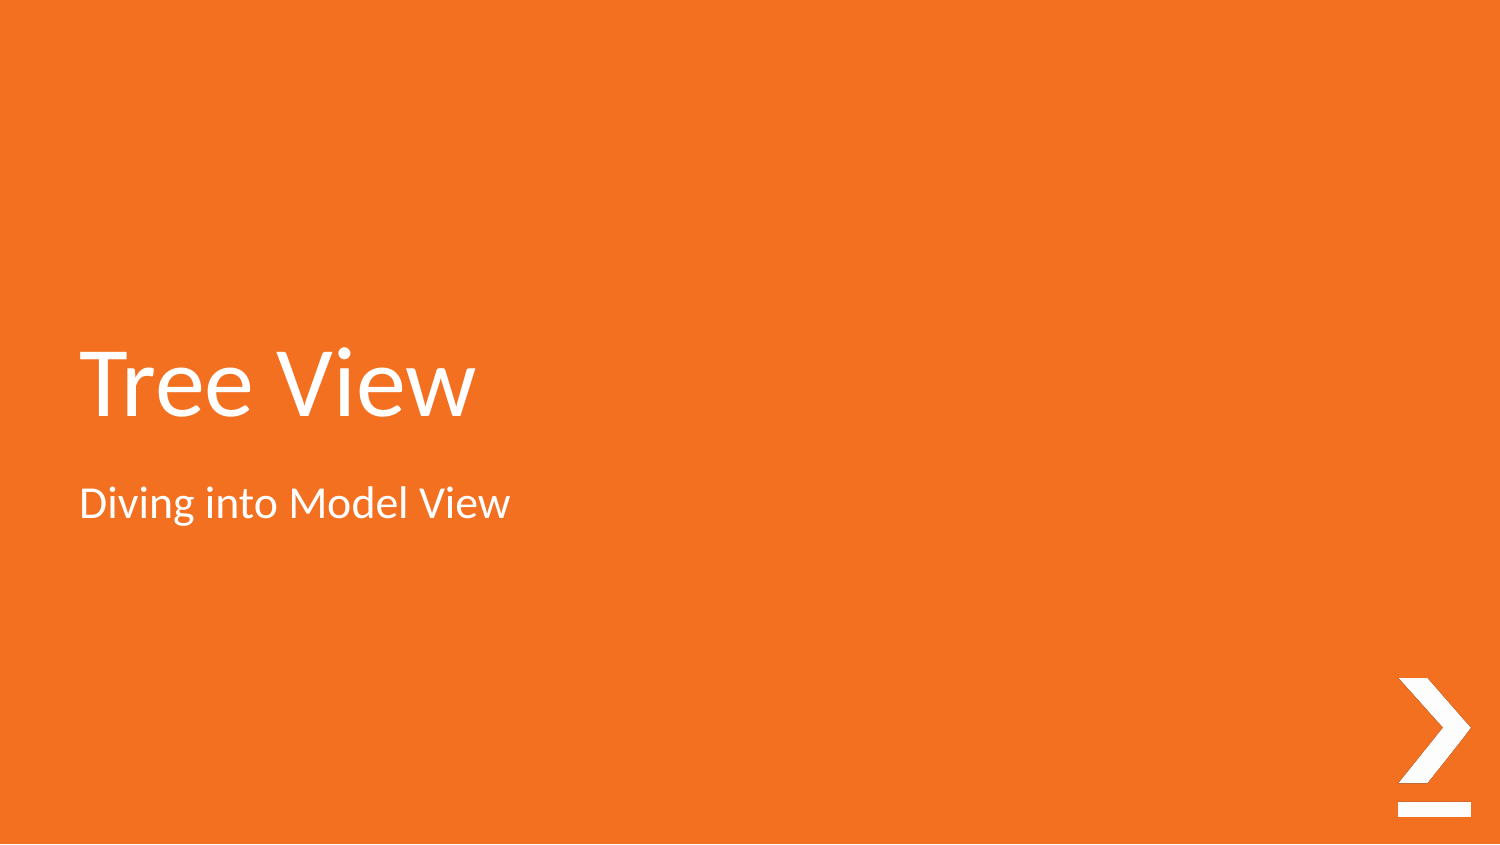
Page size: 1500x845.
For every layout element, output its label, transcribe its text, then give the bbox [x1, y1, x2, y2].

picture [1398, 678, 1471, 817]
title Tree View [64, 298, 1413, 452]
subtitle Diving into Model View [64, 457, 1413, 529]
